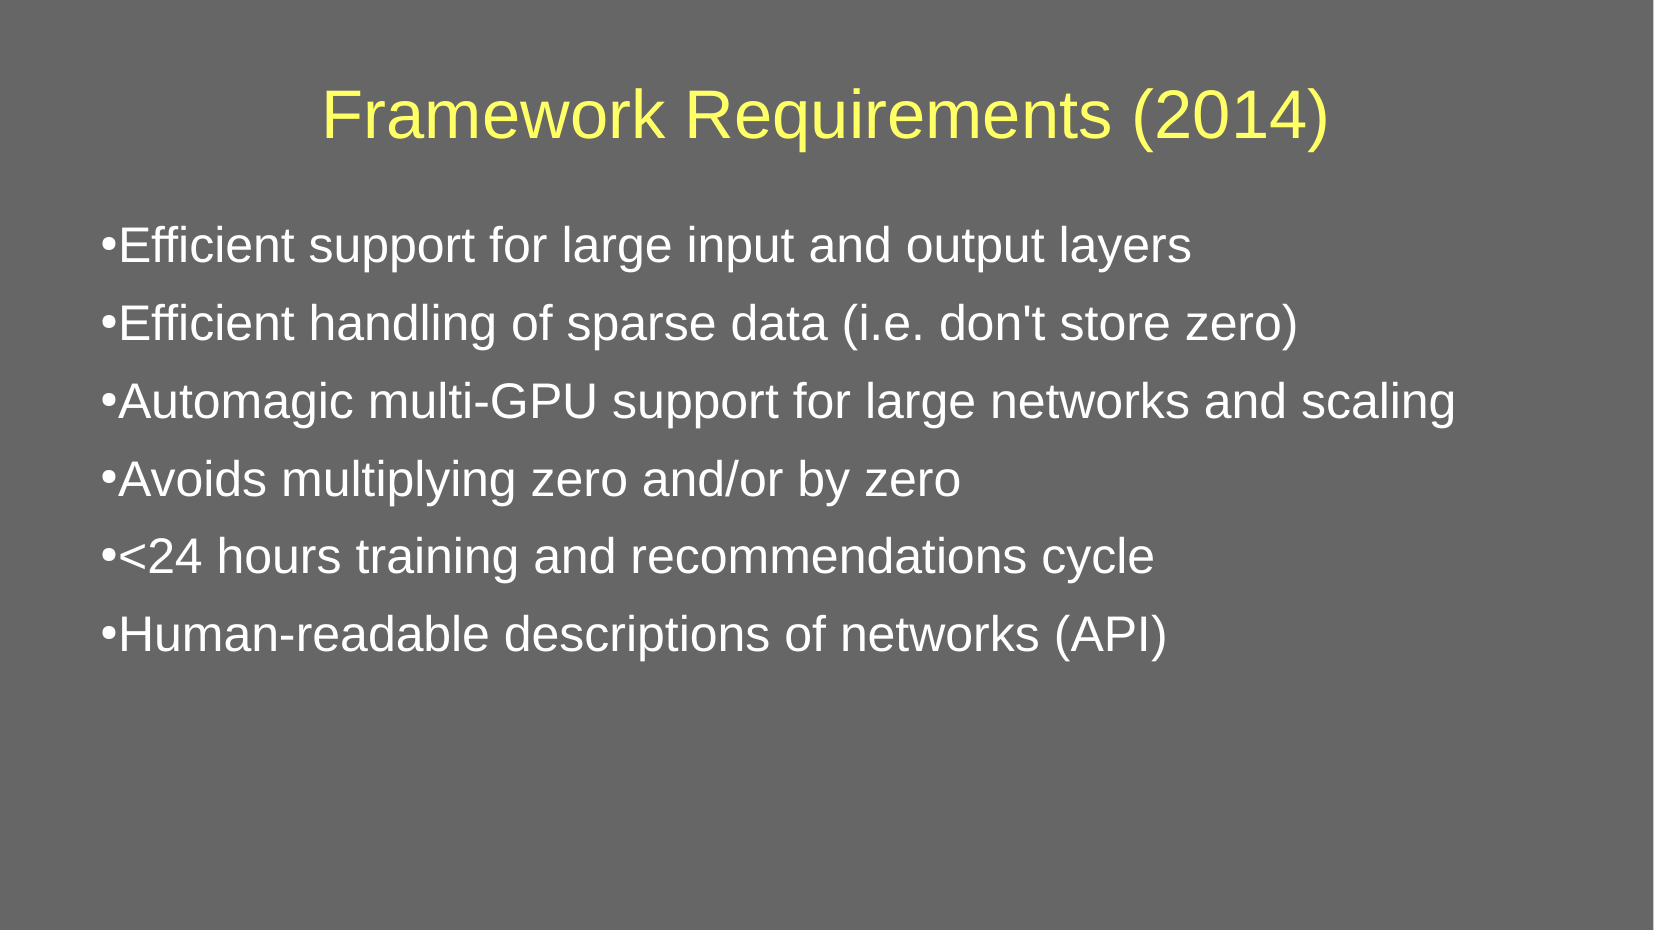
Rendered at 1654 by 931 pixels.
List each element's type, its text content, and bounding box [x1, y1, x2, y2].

title Framework Requirements (2014) [82, 36, 1571, 193]
list Efficient support for large input and output layers Efficient handling of sparse data (i.e. don't store zero) Automagic multi-GPU support for large networks and scaling Avoids multiplying zero and/or by zero <24 hours training and recommendations cycle Human-readable descriptions of networks (API) [82, 217, 1571, 757]
